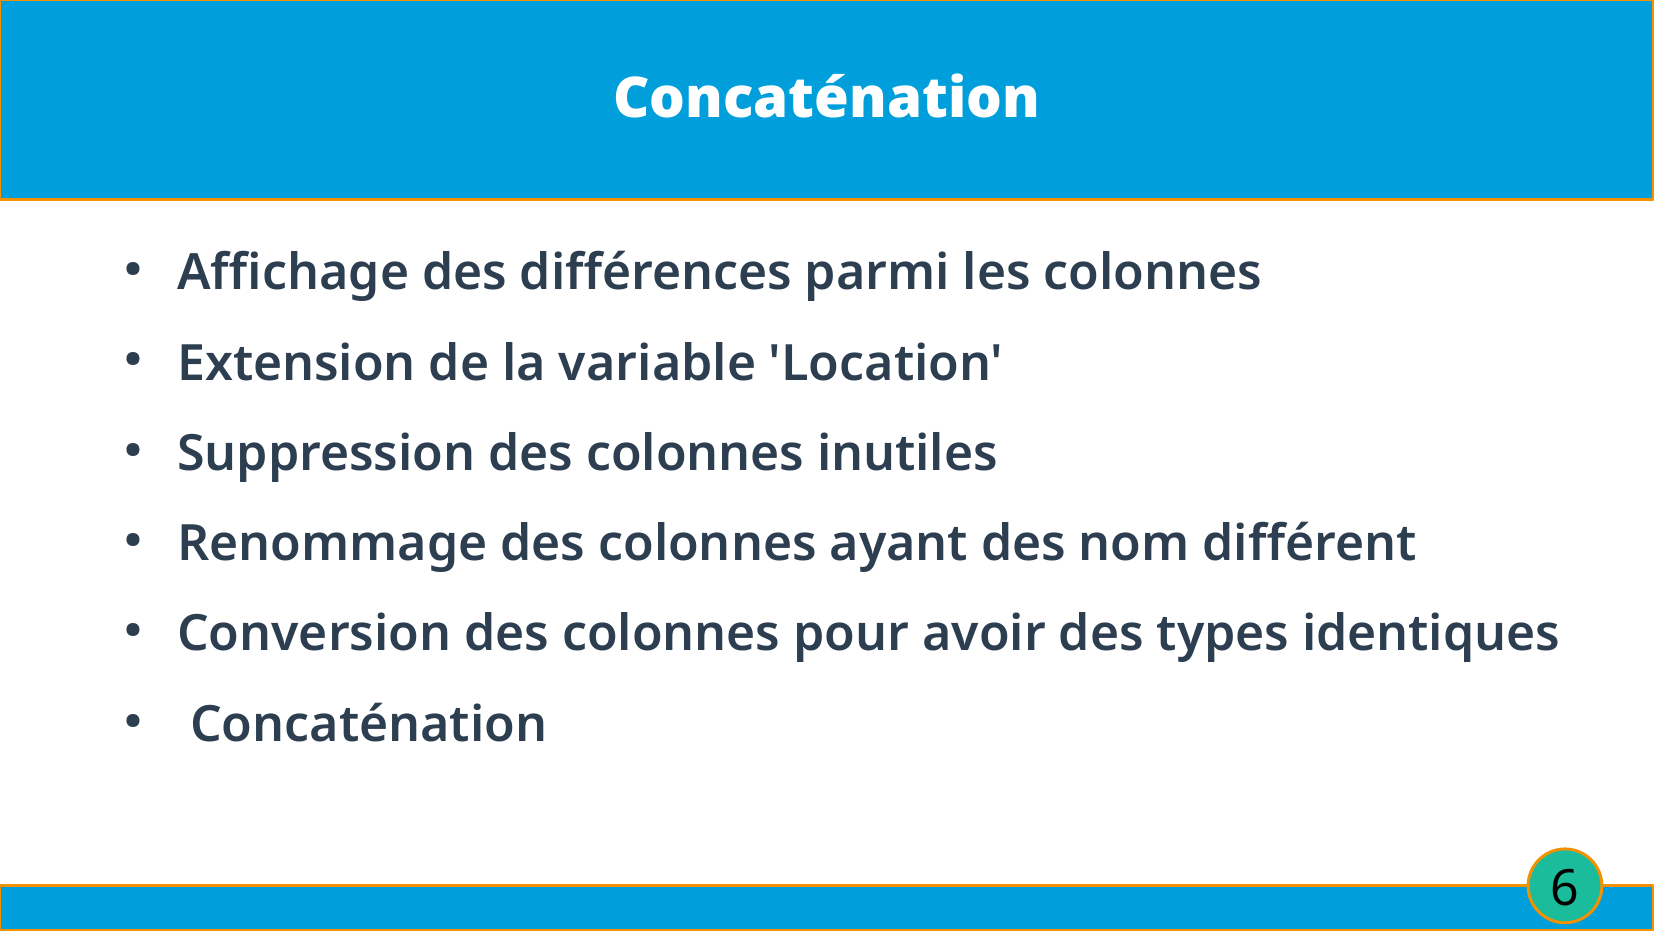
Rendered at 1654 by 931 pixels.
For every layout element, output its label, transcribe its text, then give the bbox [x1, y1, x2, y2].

title Concaténation [59, 37, 1595, 155]
list Affichage des différences parmi les colonnes Extension de la variable 'Location' Suppression des colonnes inutiles Renommage des colonnes ayant des nom différent Conversion des colonnes pour avoir des types identiques Concaténation [106, 236, 1595, 776]
